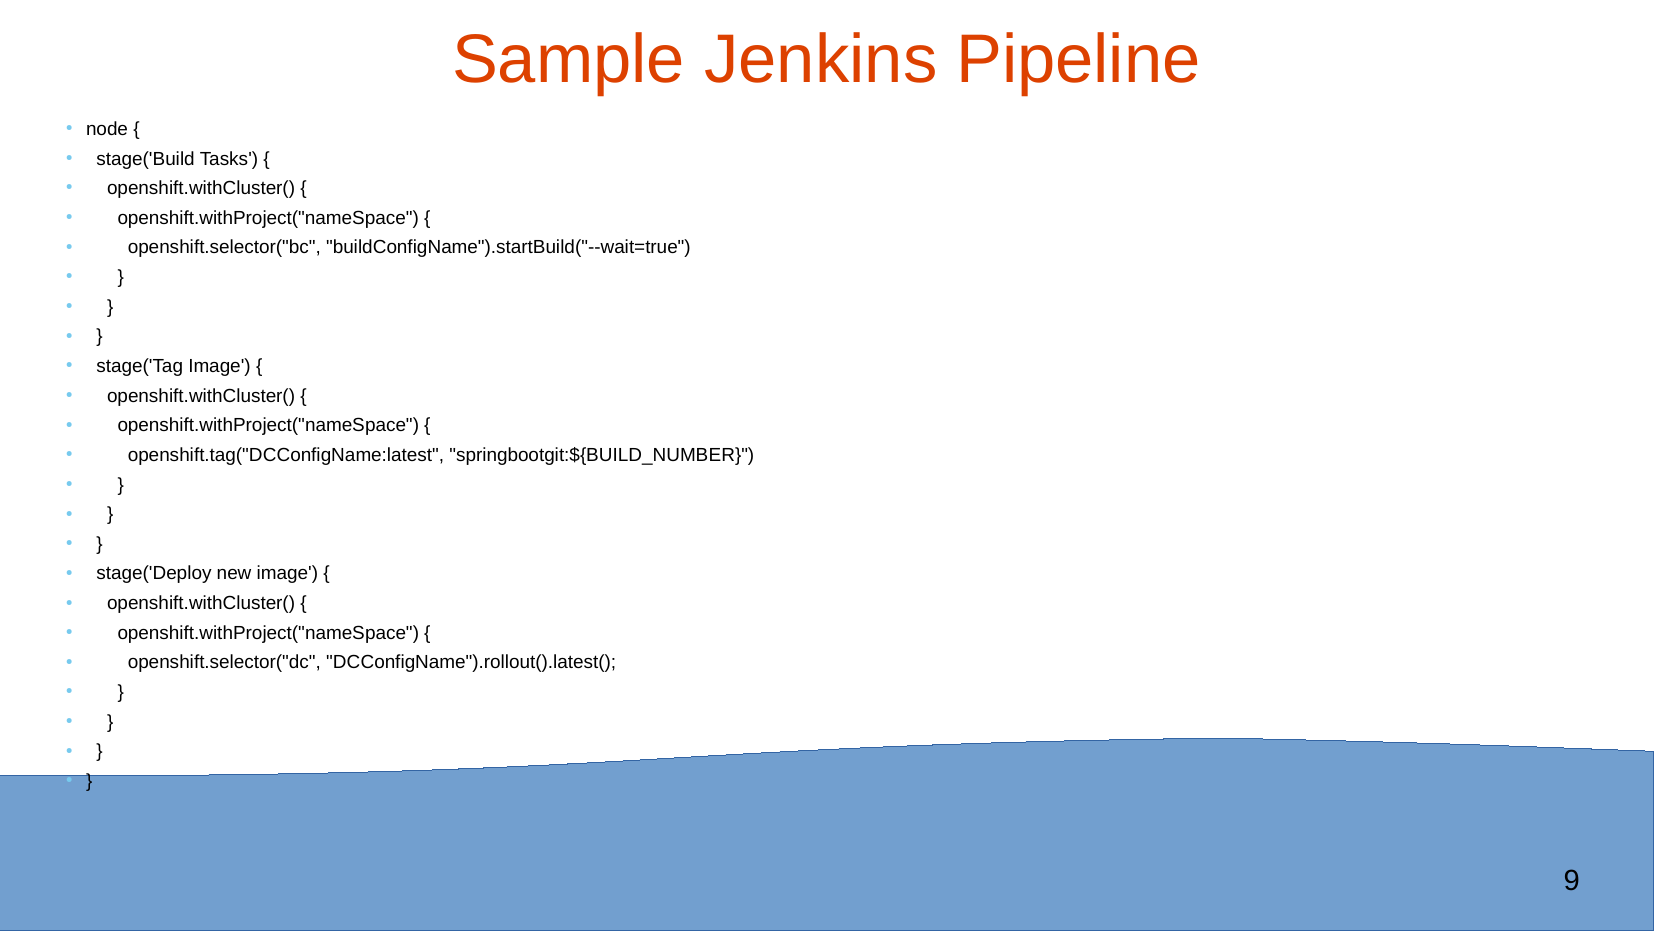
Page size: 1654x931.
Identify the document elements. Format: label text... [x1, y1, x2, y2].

title Sample Jenkins Pipeline [88, 0, 1565, 118]
list node { stage('Build Tasks') { openshift.withCluster() { openshift.withProject("nameSpace") { openshift.selector("bc", "buildConfigName").startBuild("--wait=true") } } } stage('Tag Image') { openshift.withCluster() { openshift.withProject("nameSpace") { openshift.tag("DCConfigName:latest", "springbootgit:${BUILD_NUMBER}") } } } stage('Deploy new image') { openshift.withCluster() { openshift.withProject("nameSpace") { openshift.selector("dc", "DCConfigName").rollout().latest(); } } } } [59, 118, 1595, 798]
